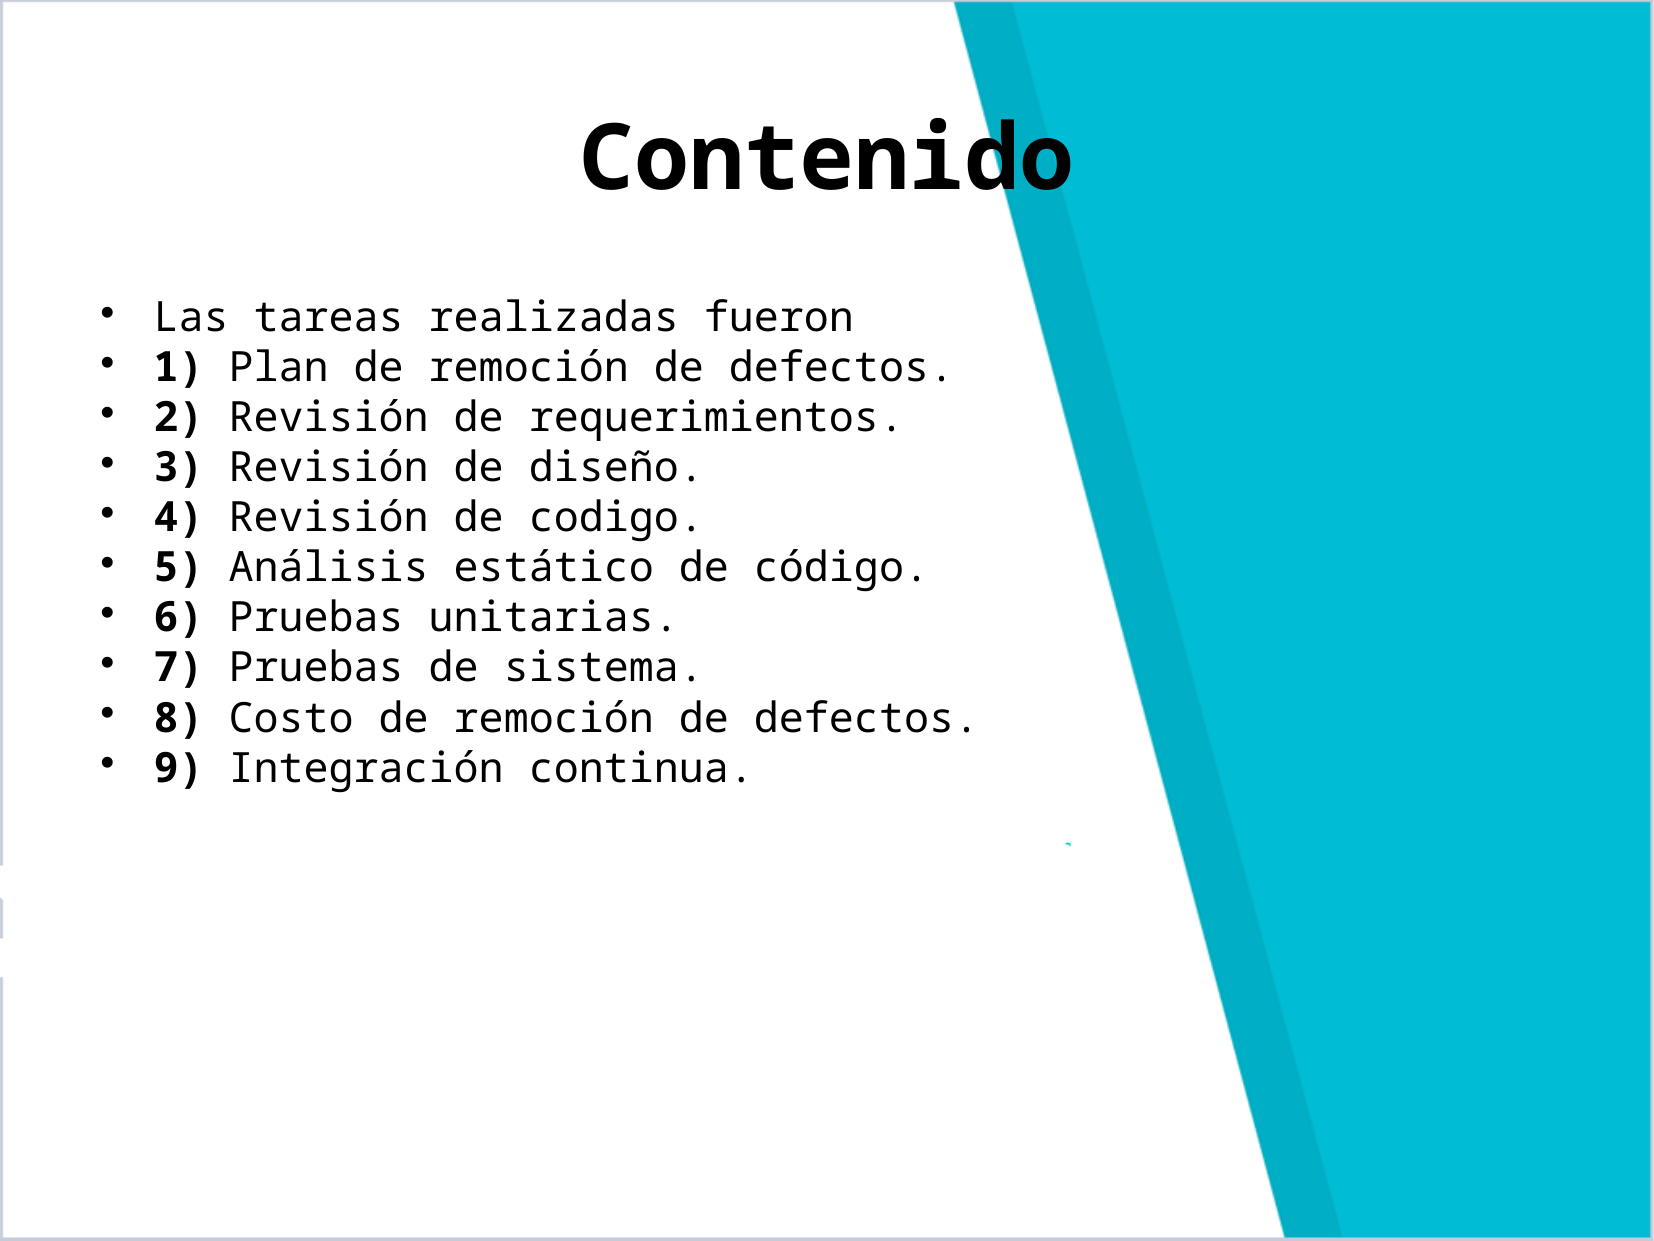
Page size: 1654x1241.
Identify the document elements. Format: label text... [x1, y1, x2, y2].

picture [0, 0, 1654, 1241]
text_box Contenido [82, 49, 1571, 257]
text_box Las tareas realizadas fueron 1) Plan de remoción de defectos. 2) Revisión de requerimientos. 3) Revisión de diseño. 4) Revisión de codigo. 5) Análisis estático de código. 6) Pruebas unitarias. 7) Pruebas de sistema. 8) Costo de remoción de defectos. 9) Integración continua. [82, 290, 1571, 1075]
